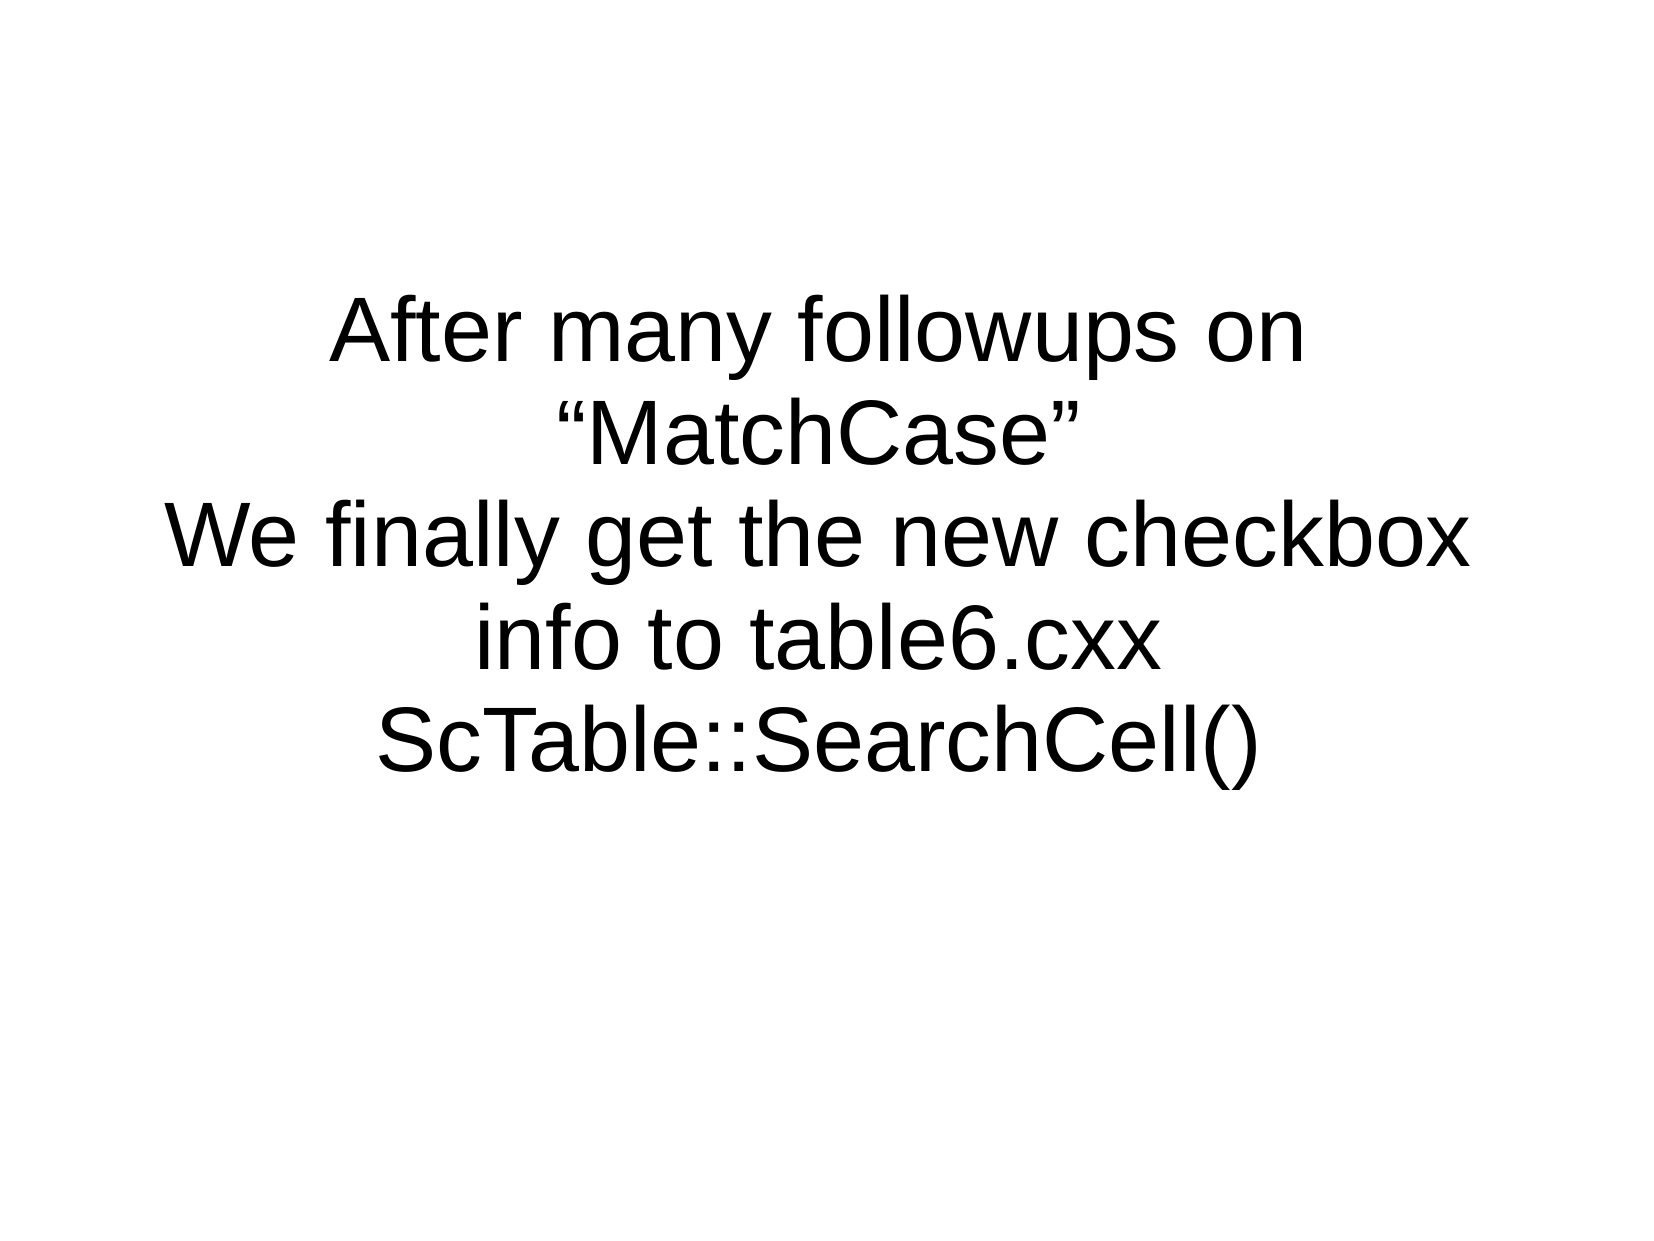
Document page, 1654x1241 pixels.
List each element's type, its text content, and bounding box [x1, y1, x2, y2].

title After many followups on “MatchCase” We finally get the new checkbox info to table6.cxx ScTable::SearchCell() [75, 278, 1564, 792]
